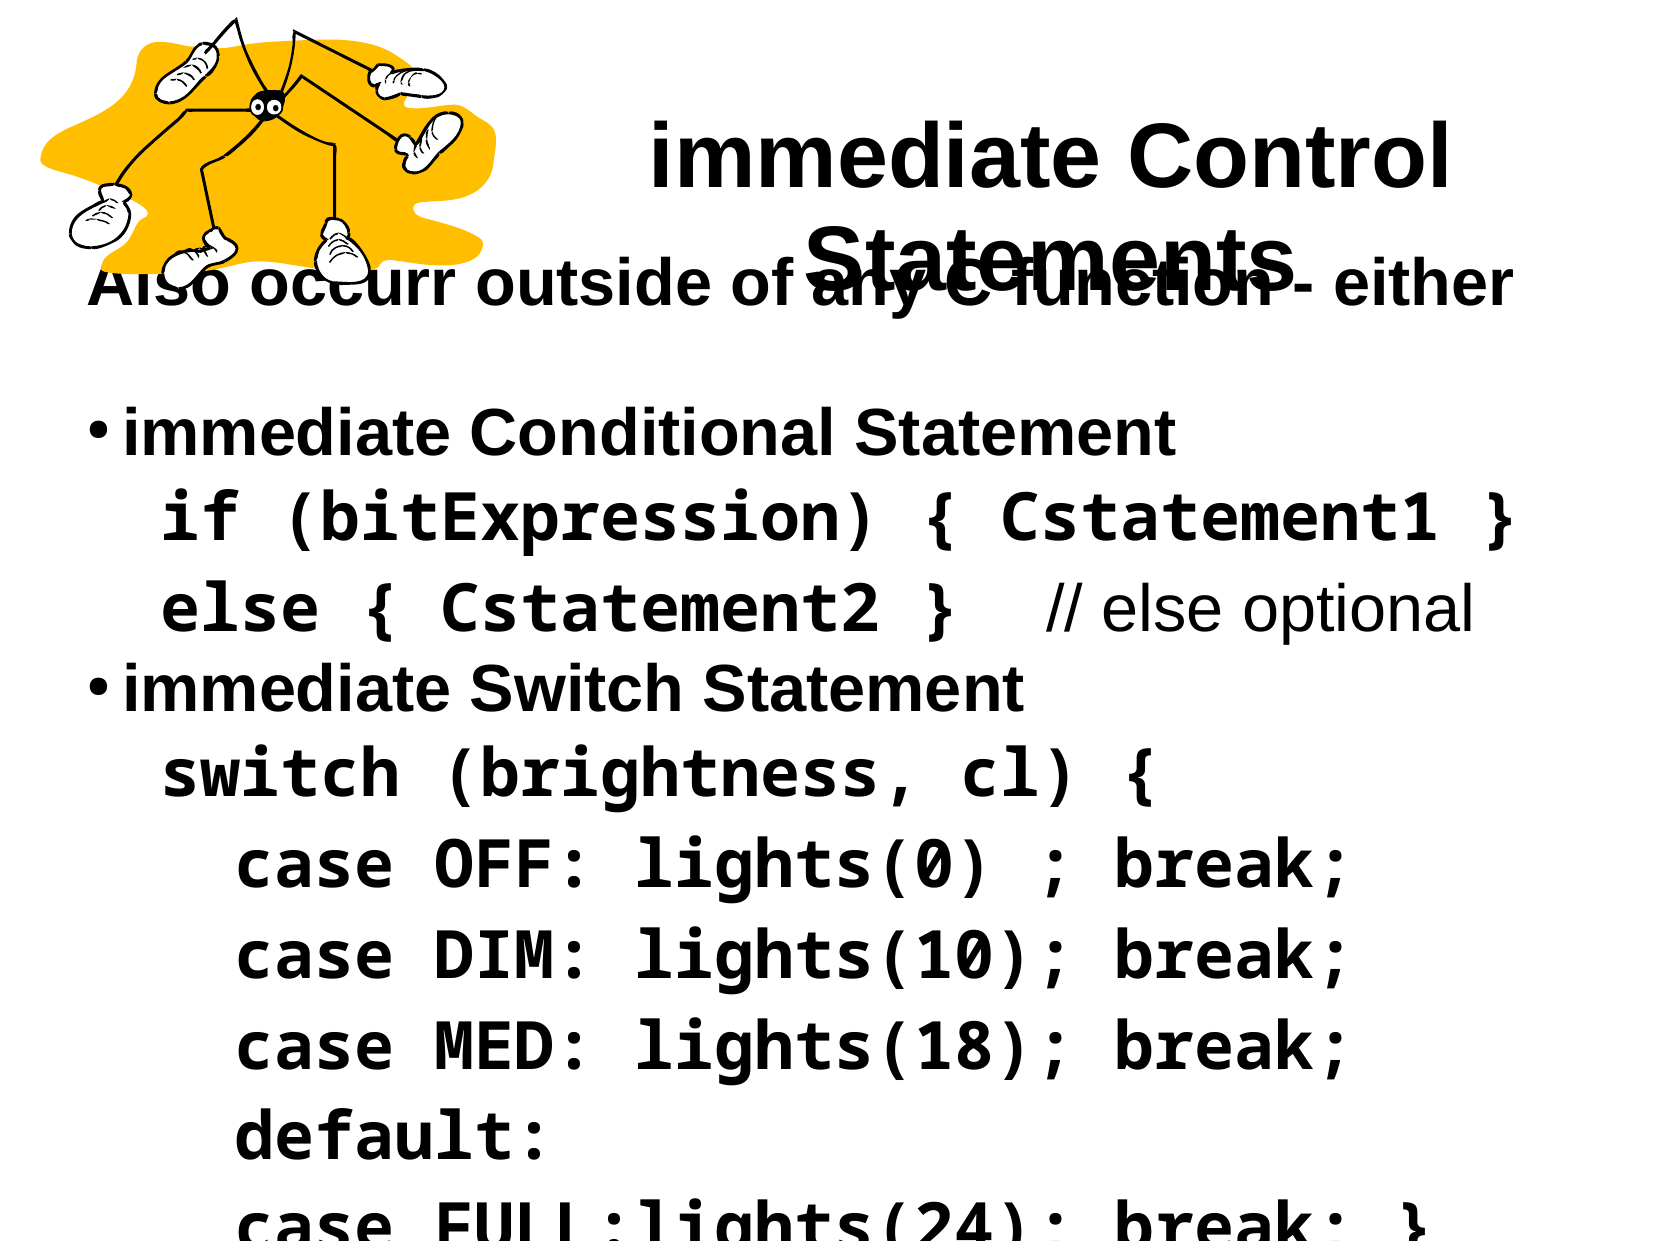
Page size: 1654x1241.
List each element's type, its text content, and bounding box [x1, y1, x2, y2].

title immediate Control Statements [531, 49, 1571, 302]
picture [40, 17, 497, 291]
subtitle Also occurr outside of any C function - either immediate Conditional Statement if (bitExpression) { Cstatement1 } else { Cstatement2 } // else optional immediate Switch Statement switch (brightness, cl) { case OFF: lights(0) ; break; case DIM: lights(10); break; case MED: lights(18); break; default: case FULL:lights(24); break; } [86, 302, 1575, 1213]
